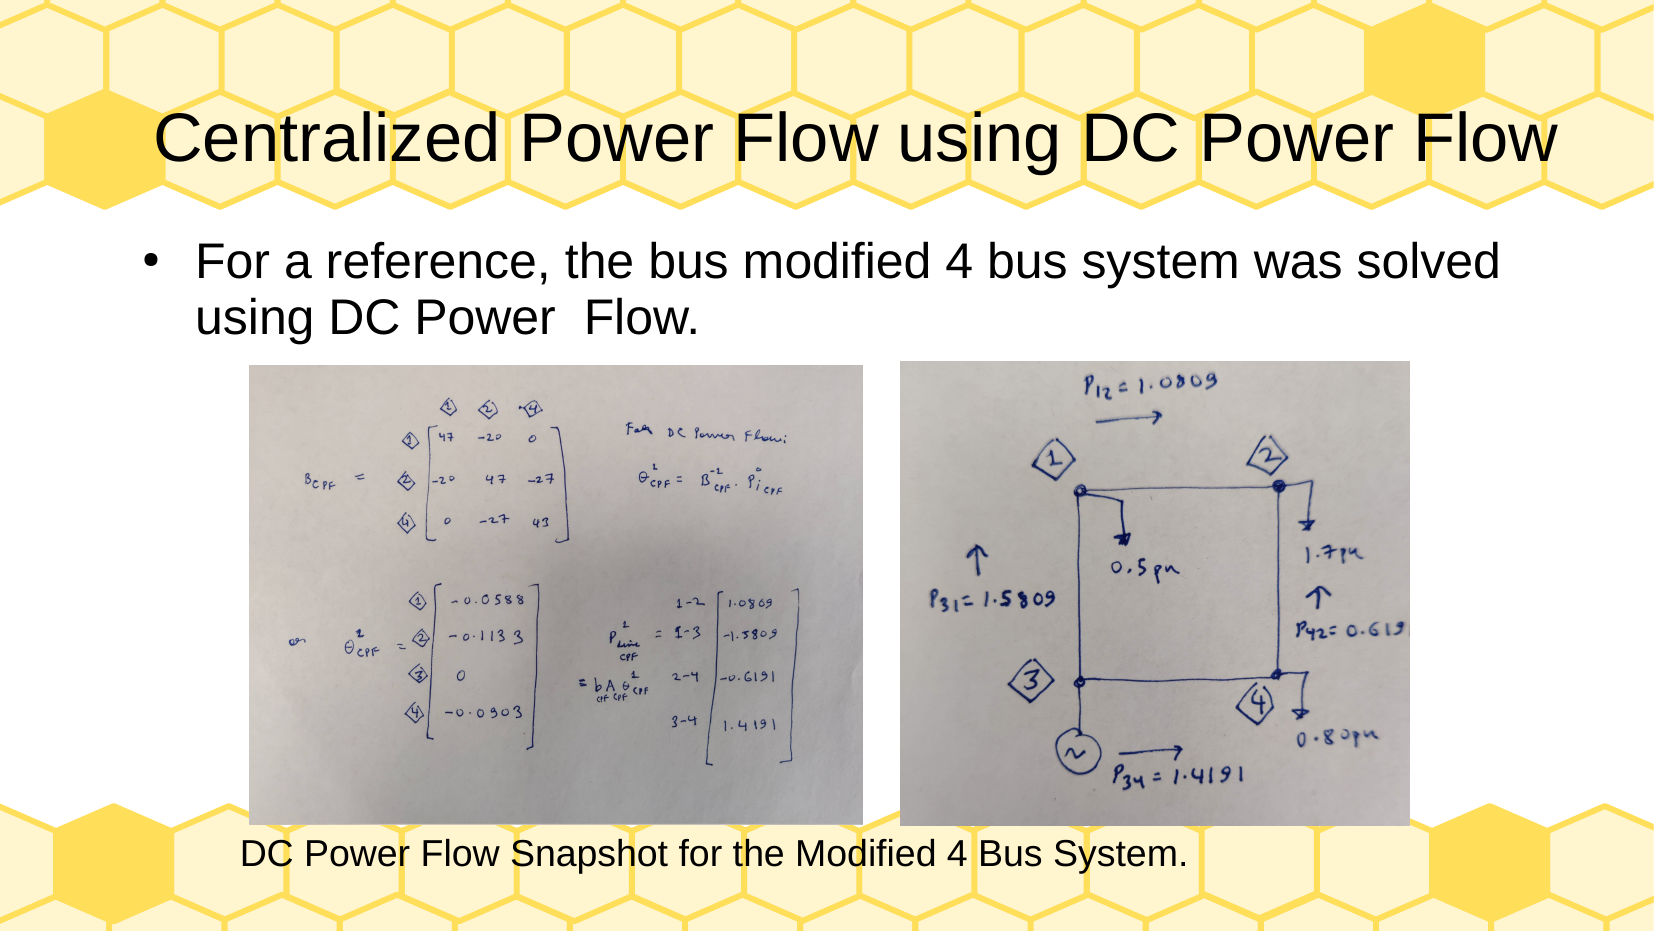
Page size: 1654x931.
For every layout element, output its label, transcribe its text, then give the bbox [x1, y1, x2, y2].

picture [249, 365, 863, 826]
list For a reference, the bus modified 4 bus system was solved using DC Power Flow. [124, 233, 1613, 376]
title Centralized Power Flow using DC Power Flow [112, 37, 1601, 238]
picture [900, 361, 1410, 826]
text_box DC Power Flow Snapshot for the Modified 4 Bus System. [225, 825, 1204, 882]
